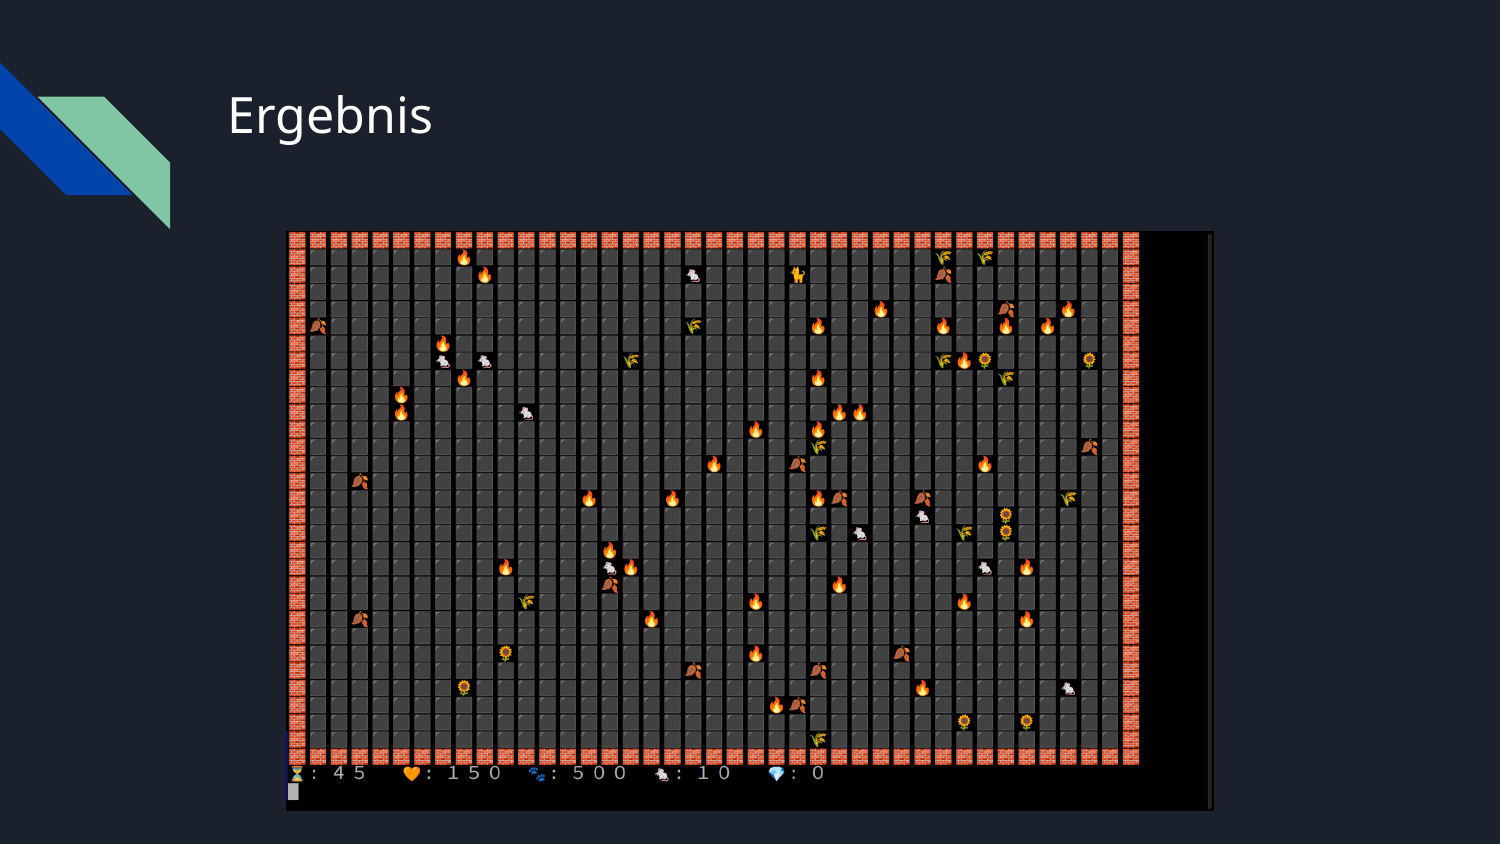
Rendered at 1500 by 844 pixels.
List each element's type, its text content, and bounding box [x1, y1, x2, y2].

title Ergebnis [212, 64, 1368, 215]
picture [286, 231, 1214, 811]
